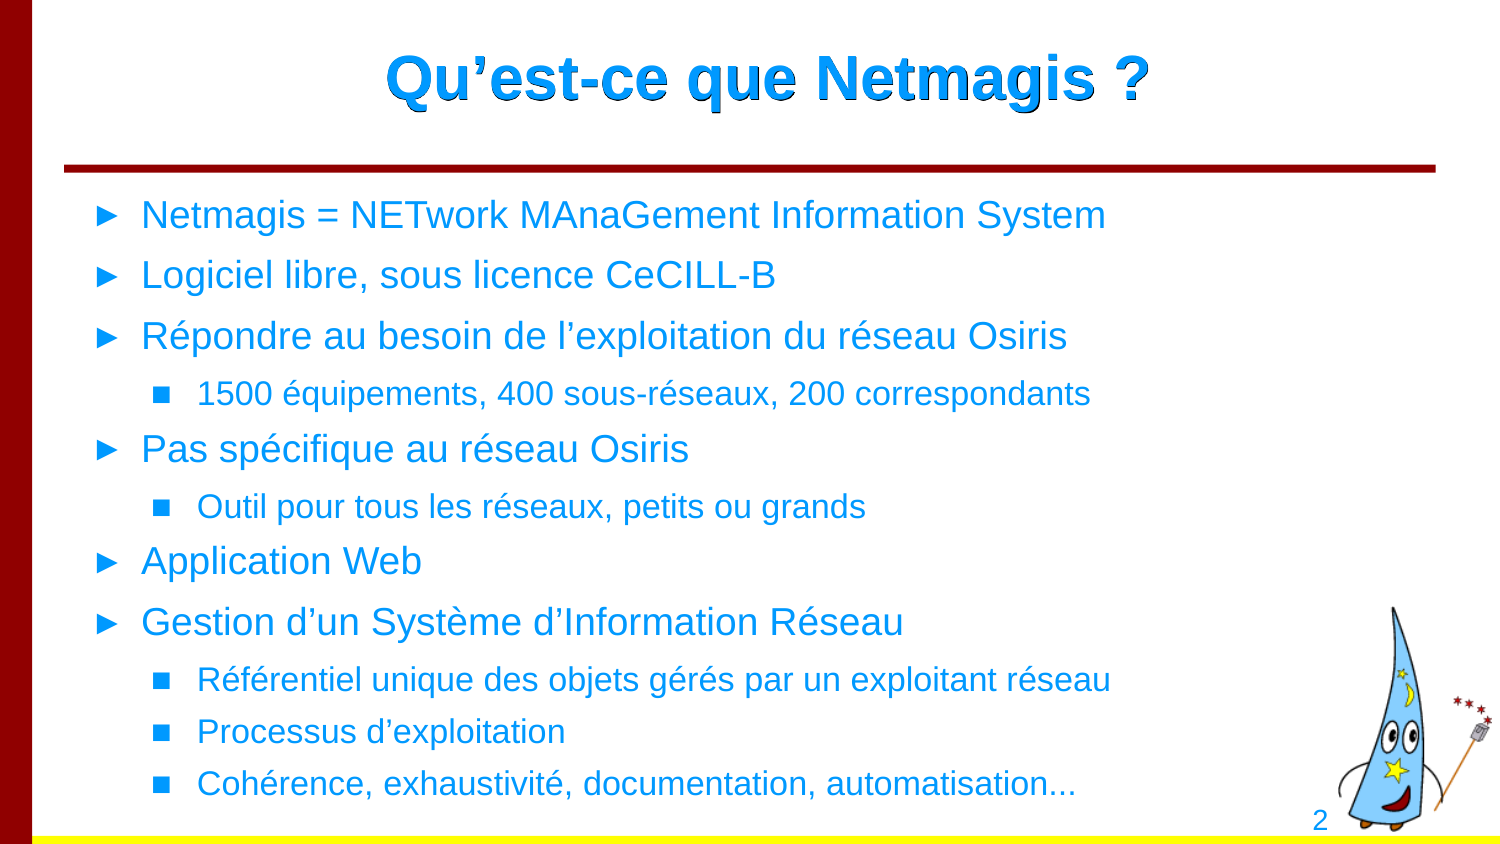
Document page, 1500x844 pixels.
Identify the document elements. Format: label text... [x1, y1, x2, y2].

list Netmagis = NETwork MAnaGement Information System Logiciel libre, sous licence CeCILL-B Répondre au besoin de l’exploitation du réseau Osiris 1500 équipements, 400 sous-réseaux, 200 correspondants Pas spécifique au réseau Osiris Outil pour tous les réseaux, petits ou grands Application Web Gestion d’un Système d’Information Réseau Référentiel unique des objets gérés par un exploitant réseau Processus d’exploitation Cohérence, exhaustivité, documentation, automatisation... [74, 192, 1425, 804]
picture [1338, 606, 1492, 832]
title Qu’est-ce que Netmagis ? [85, 12, 1452, 145]
